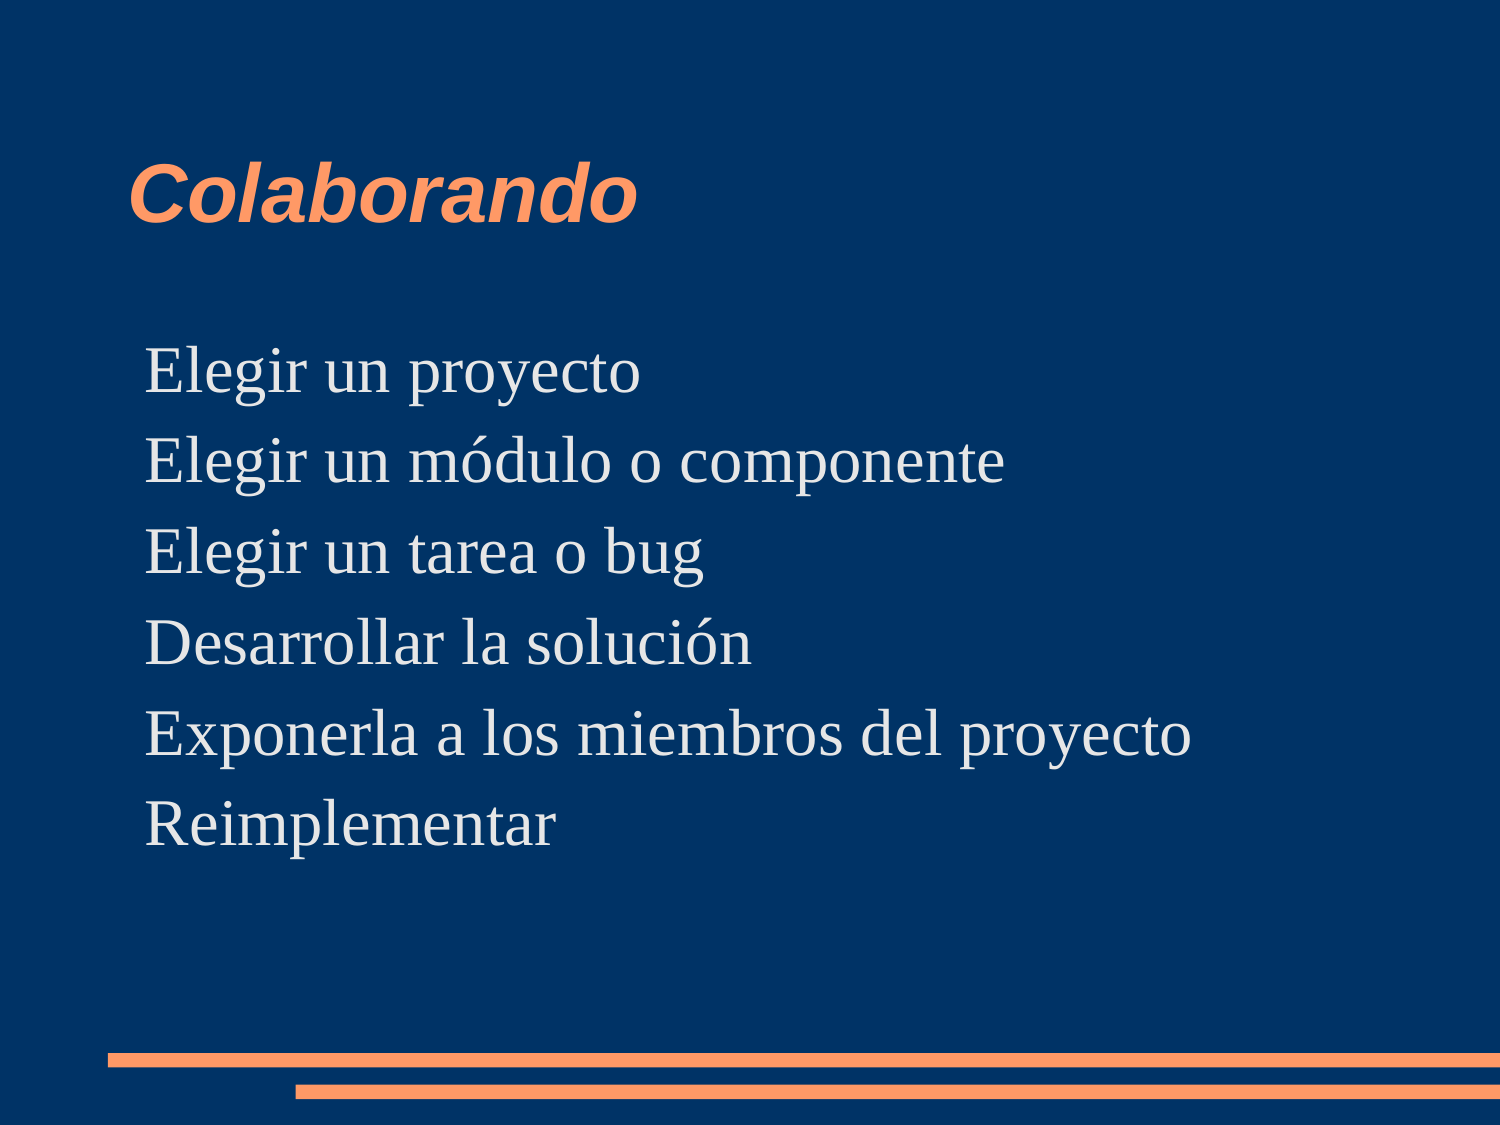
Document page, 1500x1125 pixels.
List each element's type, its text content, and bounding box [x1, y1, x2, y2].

title Colaborando [112, 99, 1388, 288]
list Elegir un proyecto Elegir un módulo o componente Elegir un tarea o bug Desarrollar la solución Exponerla a los miembros del proyecto Reimplementar [112, 324, 1388, 1001]
